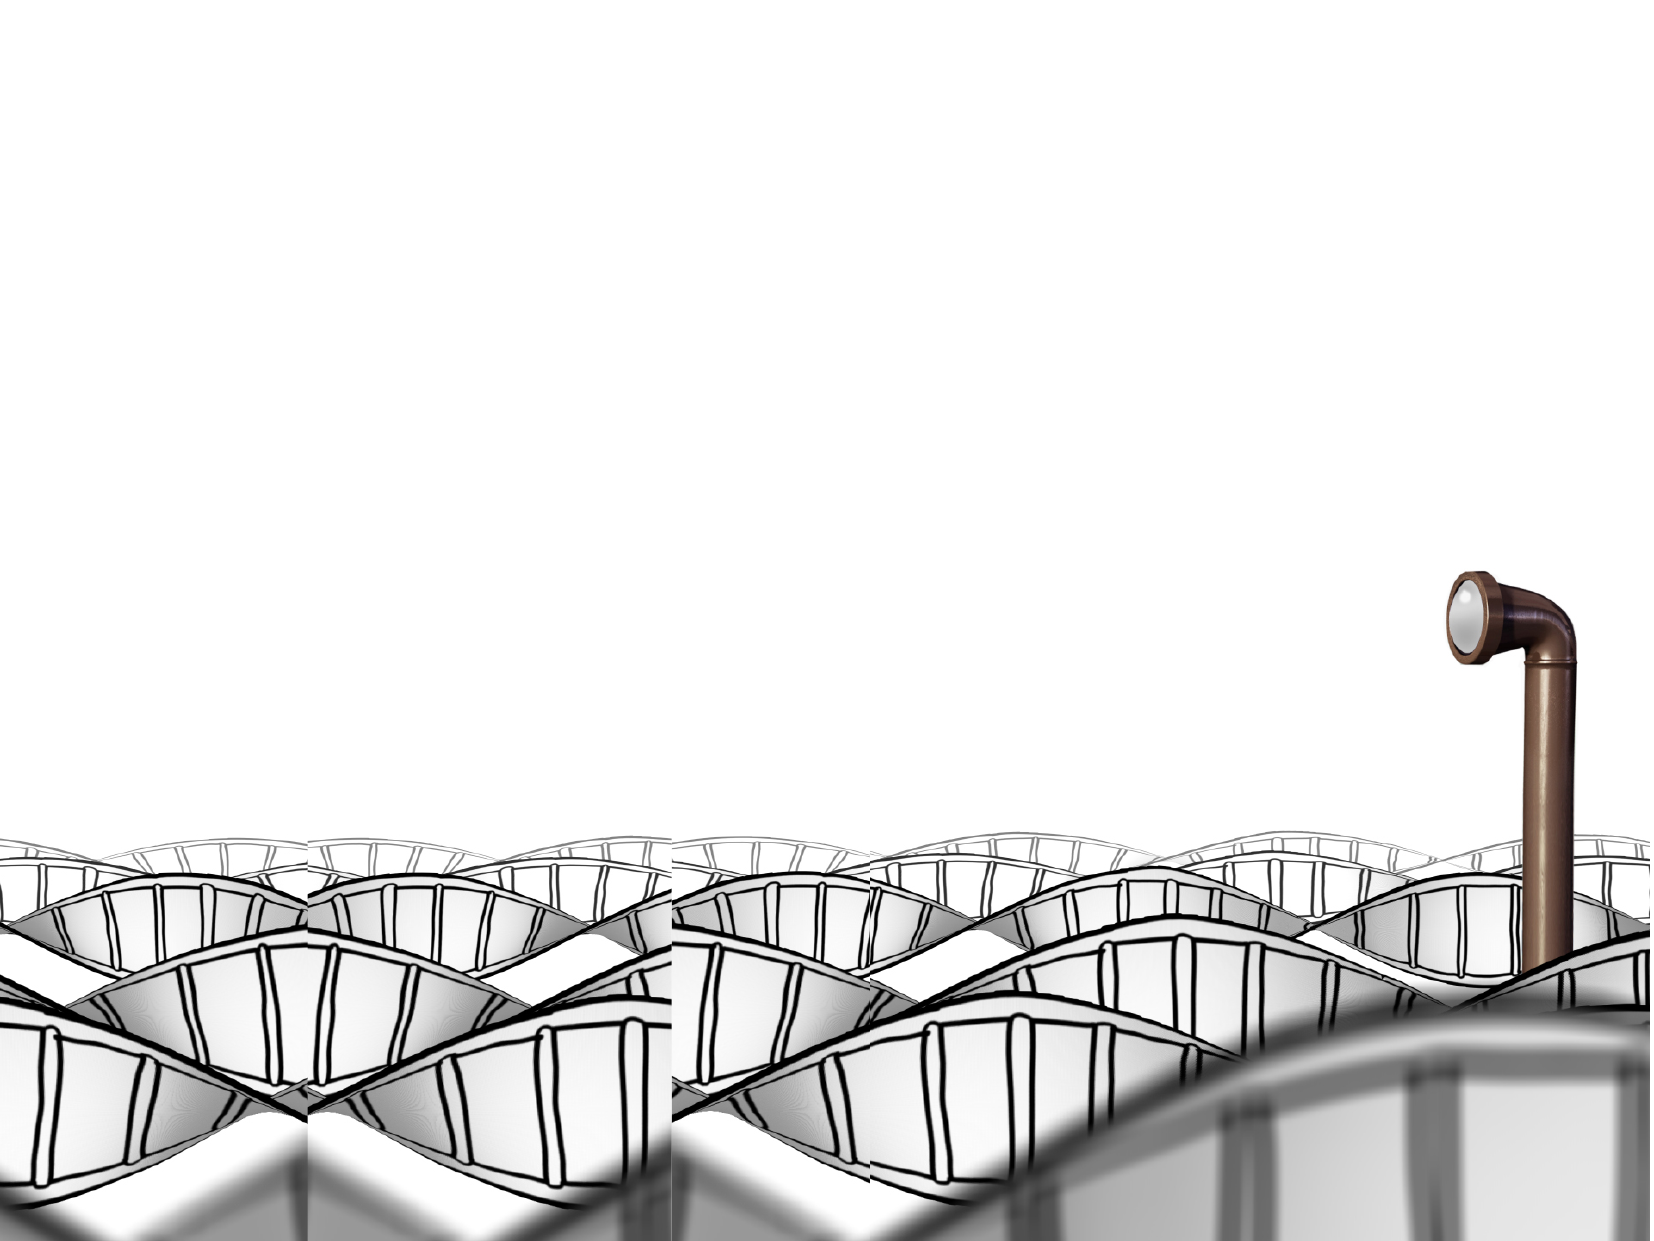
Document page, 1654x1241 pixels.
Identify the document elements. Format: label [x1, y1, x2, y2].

picture [0, 312, 1650, 1241]
